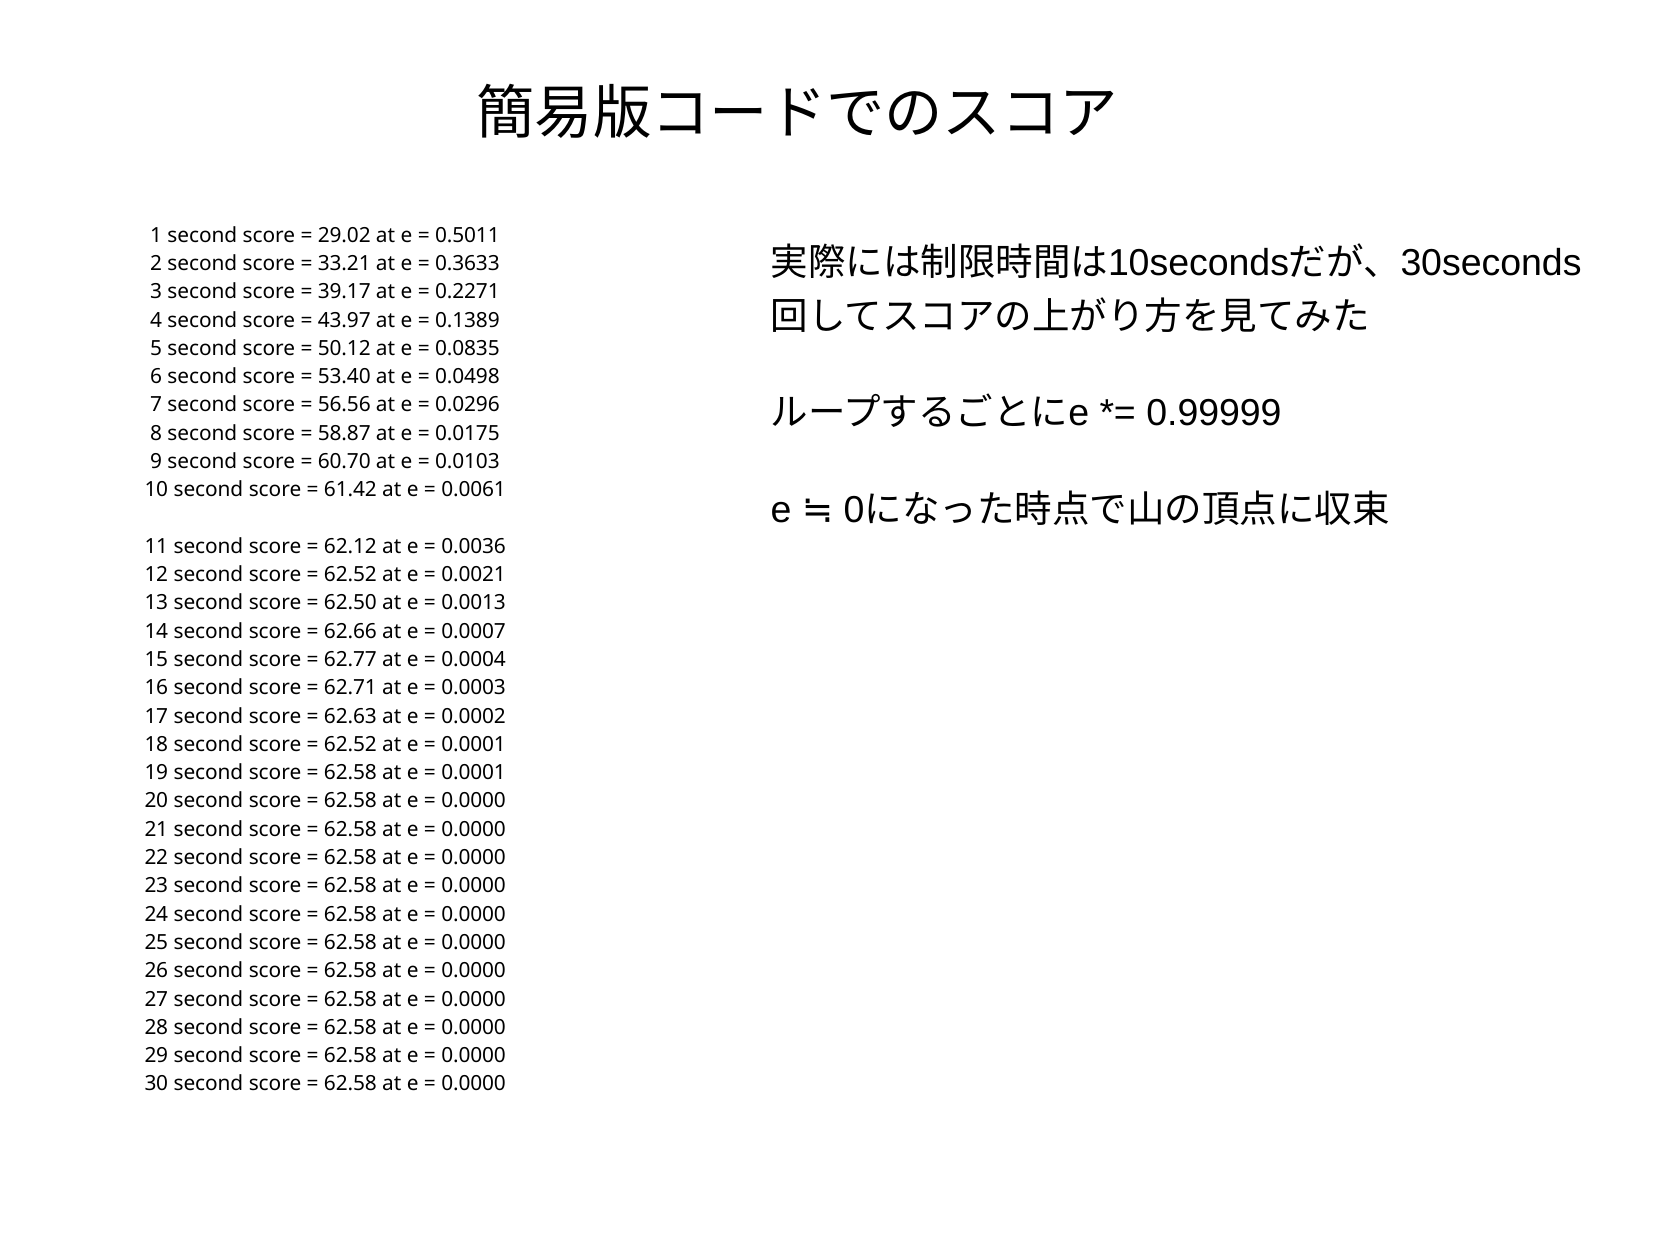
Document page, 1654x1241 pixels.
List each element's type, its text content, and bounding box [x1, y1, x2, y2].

text_box 1 second score = 29.02 at e = 0.5011 2 second score = 33.21 at e = 0.3633 3 second score = 39.17 at e = 0.2271 4 second score = 43.97 at e = 0.1389 5 second score = 50.12 at e = 0.0835 6 second score = 53.40 at e = 0.0498 7 second score = 56.56 at e = 0.0296 8 second score = 58.87 at e = 0.0175 9 second score = 60.70 at e = 0.0103 10 second score = 61.42 at e = 0.0061 11 second score = 62.12 at e = 0.0036 12 second score = 62.52 at e = 0.0021 13 second score = 62.50 at e = 0.0013 14 second score = 62.66 at e = 0.0007 15 second score = 62.77 at e = 0.0004 16 second score = 62.71 at e = 0.0003 17 second score = 62.63 at e = 0.0002 18 second score = 62.52 at e = 0.0001 19 second score = 62.58 at e = 0.0001 20 second score = 62.58 at e = 0.0000 21 second score = 62.58 at e = 0.0000 22 second score = 62.58 at e = 0.0000 23 second score = 62.58 at e = 0.0000 24 second score = 62.58 at e = 0.0000 25 second score = 62.58 at e = 0.0000 26 second score = 62.58 at e = 0.0000 27 second score = 62.58 at e = 0.0000 28 second score = 62.58 at e = 0.0000 29 second score = 62.58 at e = 0.0000 30 second score = 62.58 at e = 0.0000 [129, 212, 591, 977]
text_box 実際には制限時間は10secondsだが、30seconds回してスコアの上がり方を見てみた ループするごとにe *= 0.99999 e ≒ 0になった時点で山の頂点に収束 [755, 224, 1607, 478]
text_box 簡易版コードでのスコア [165, 59, 1430, 133]
